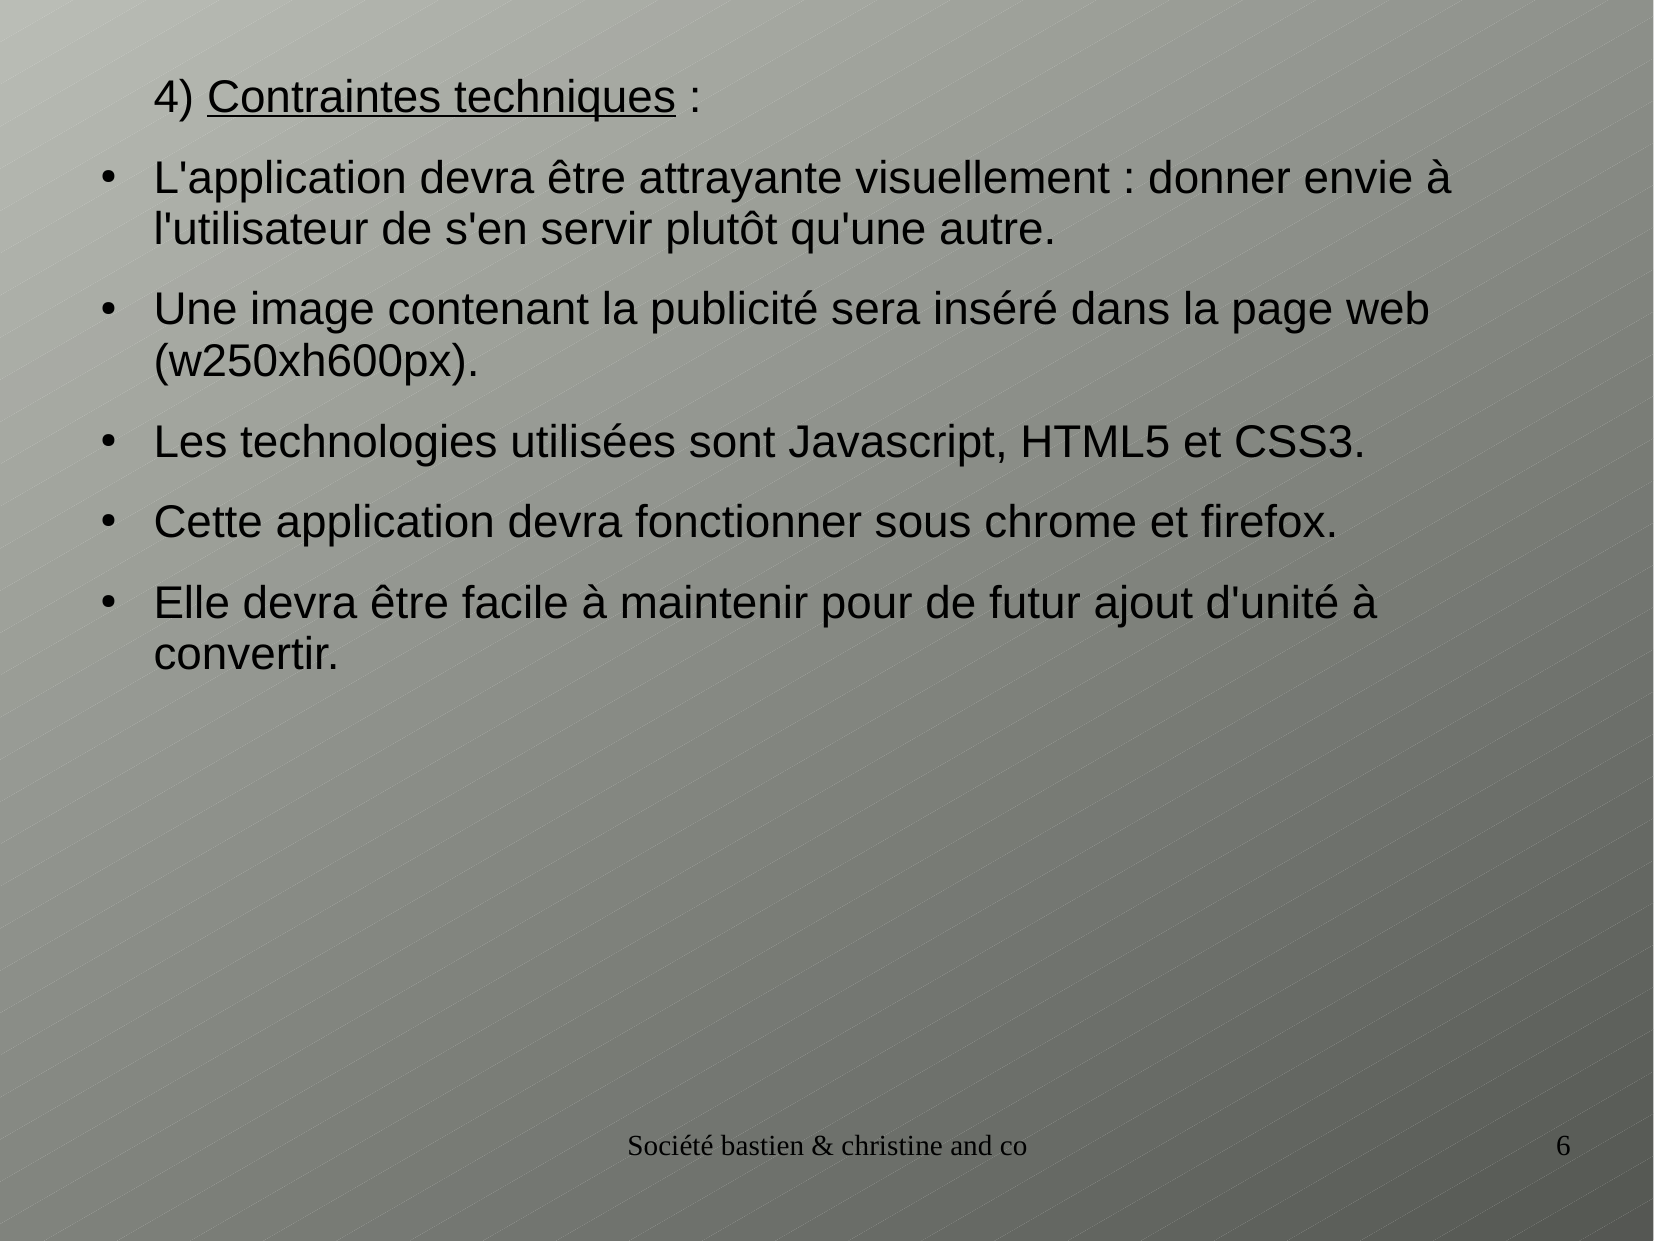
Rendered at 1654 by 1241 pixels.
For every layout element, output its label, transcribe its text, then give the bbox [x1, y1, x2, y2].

list 4) Contraintes techniques : L'application devra être attrayante visuellement : donner envie à l'utilisateur de s'en servir plutôt qu'une autre. Une image contenant la publicité sera inséré dans la page web (w250xh600px). Les technologies utilisées sont Javascript, HTML5 et CSS3. Cette application devra fonctionner sous chrome et firefox. Elle devra être facile à maintenir pour de futur ajout d'unité à convertir. [82, 70, 1571, 1116]
